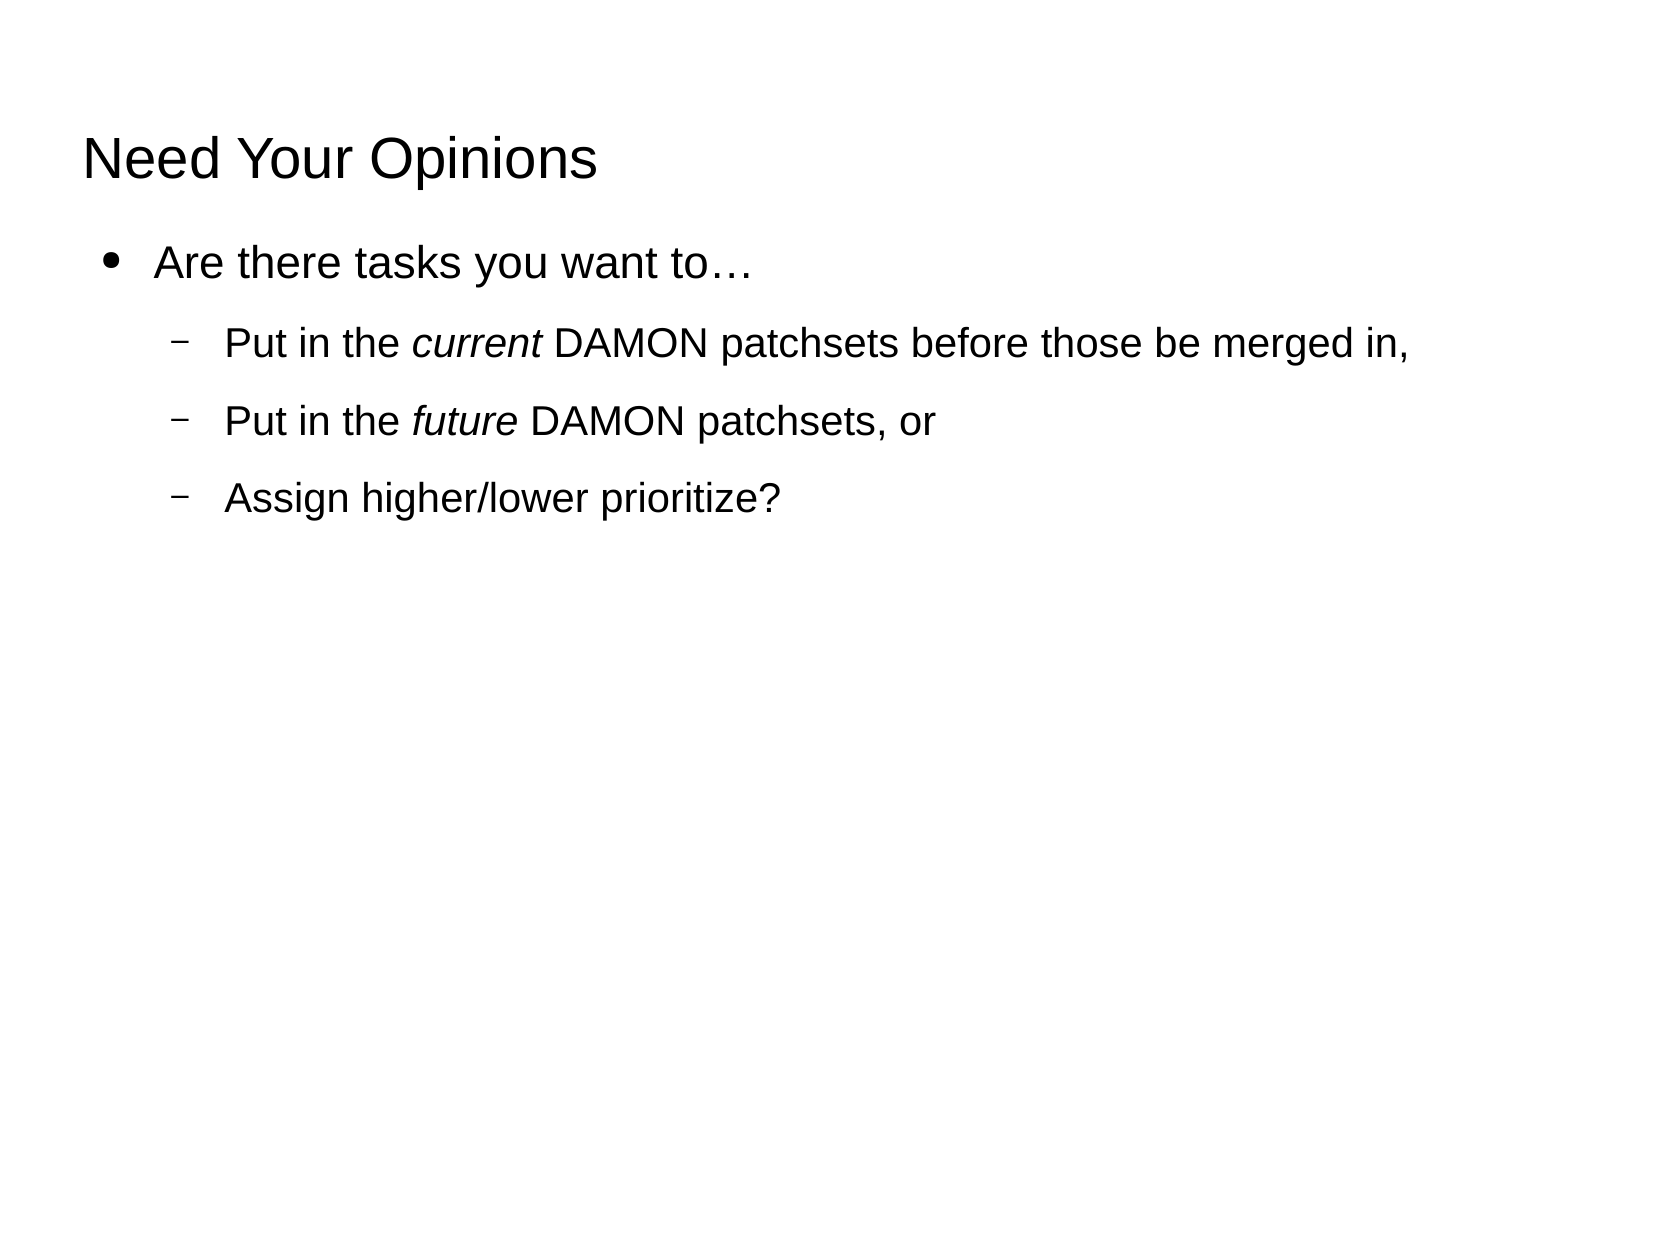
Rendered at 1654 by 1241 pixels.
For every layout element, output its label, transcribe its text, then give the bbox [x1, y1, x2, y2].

list Are there tasks you want to… Put in the current DAMON patchsets before those be merged in, Put in the future DAMON patchsets, or Assign higher/lower prioritize? [82, 236, 1571, 1111]
title Need Your Opinions [82, 108, 1571, 210]
